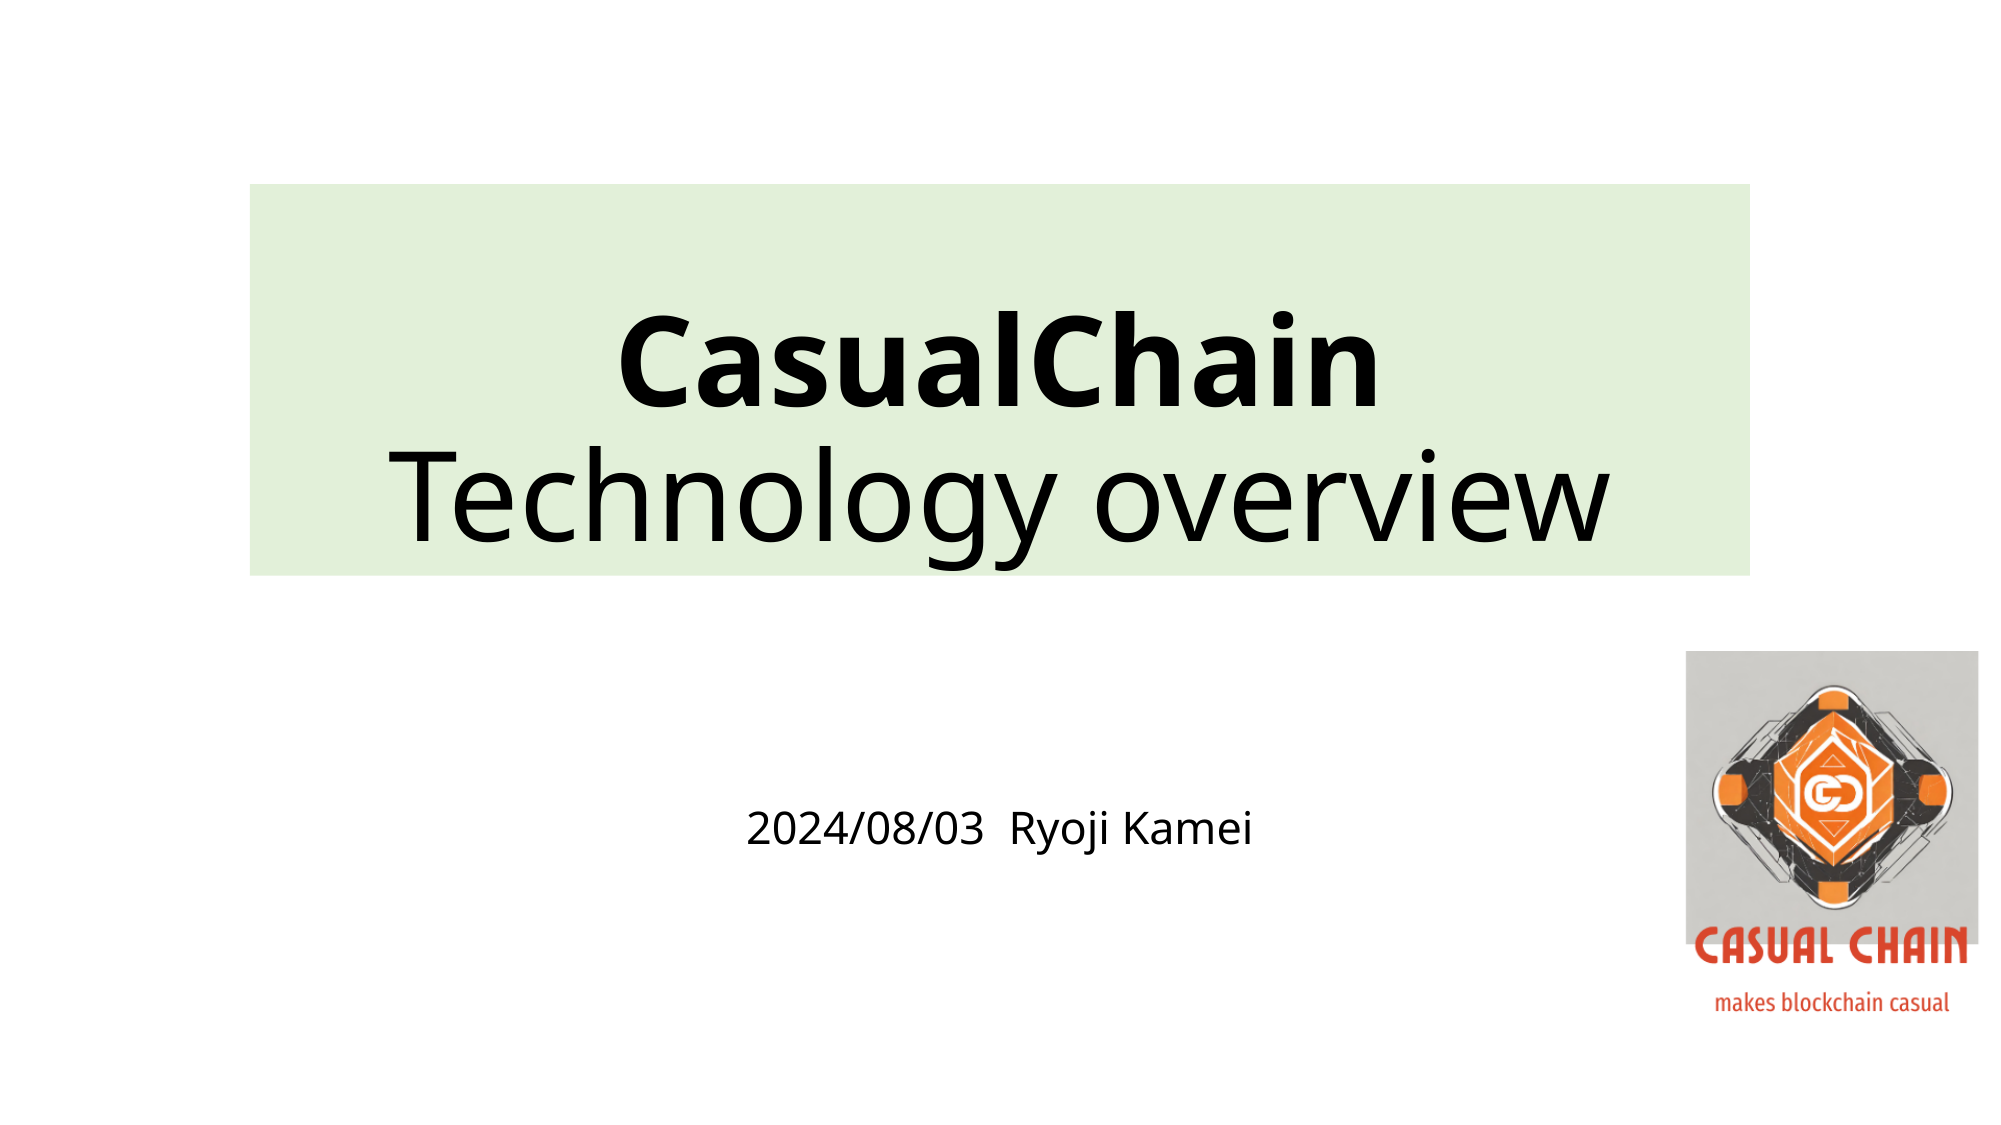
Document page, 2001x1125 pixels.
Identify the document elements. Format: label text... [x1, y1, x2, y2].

subtitle 2024/08/03 Ryoji Kamei [249, 590, 1750, 863]
title CasualChain Technology overview [249, 184, 1750, 576]
picture [1658, 651, 2000, 1104]
